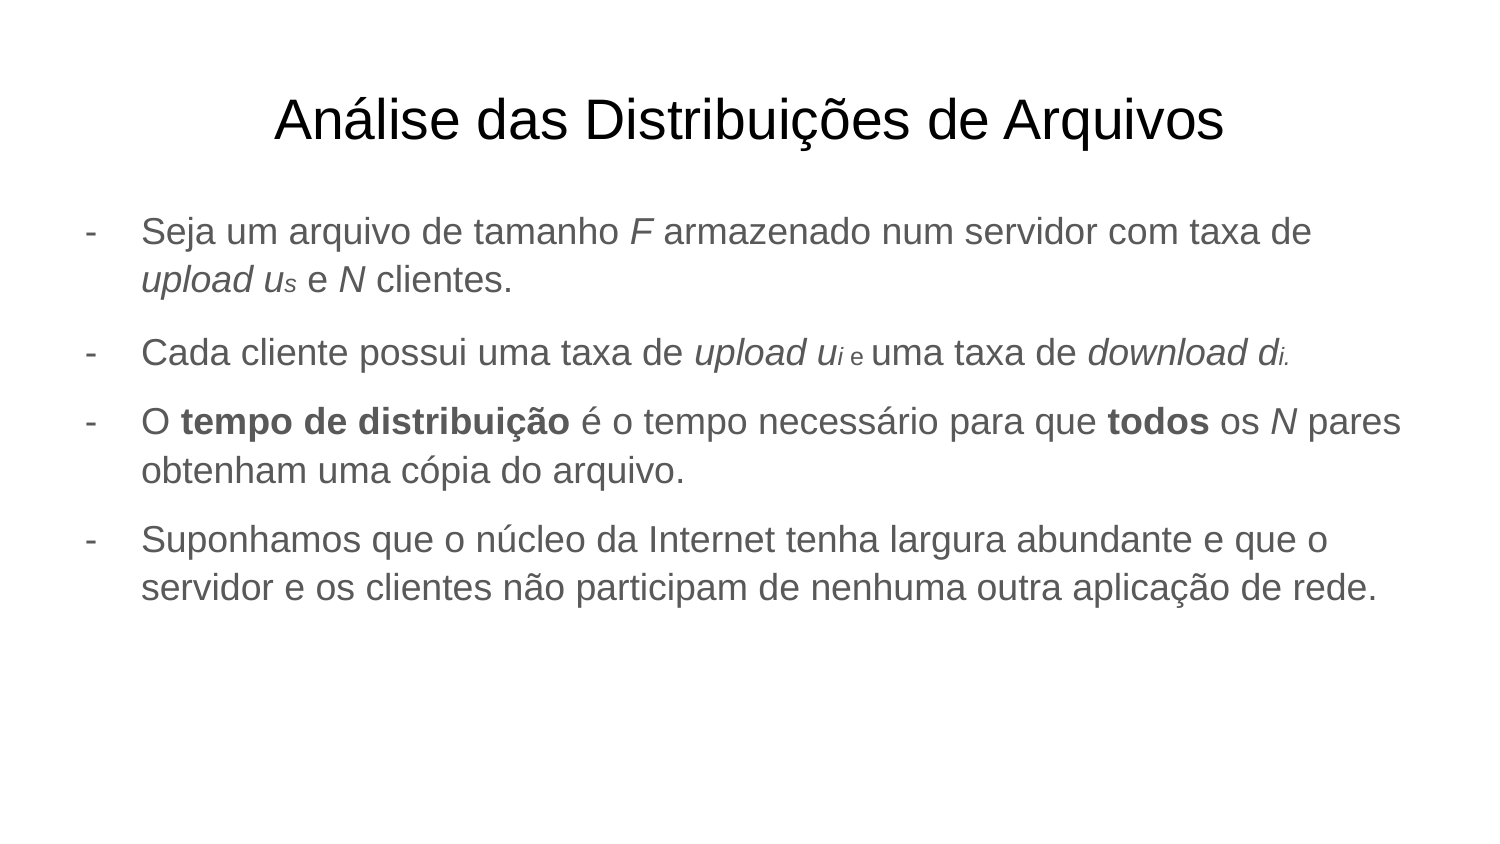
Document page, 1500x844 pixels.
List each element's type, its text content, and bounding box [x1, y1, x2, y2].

title Análise das Distribuições de Arquivos [51, 72, 1449, 167]
list Seja um arquivo de tamanho F armazenado num servidor com taxa de upload us e N clientes. Cada cliente possui uma taxa de upload ui e uma taxa de download di. O tempo de distribuição é o tempo necessário para que todos os N pares obtenham uma cópia do arquivo. Suponhamos que o núcleo da Internet tenha largura abundante e que o servidor e os clientes não participam de nenhuma outra aplicação de rede. [51, 189, 1449, 750]
